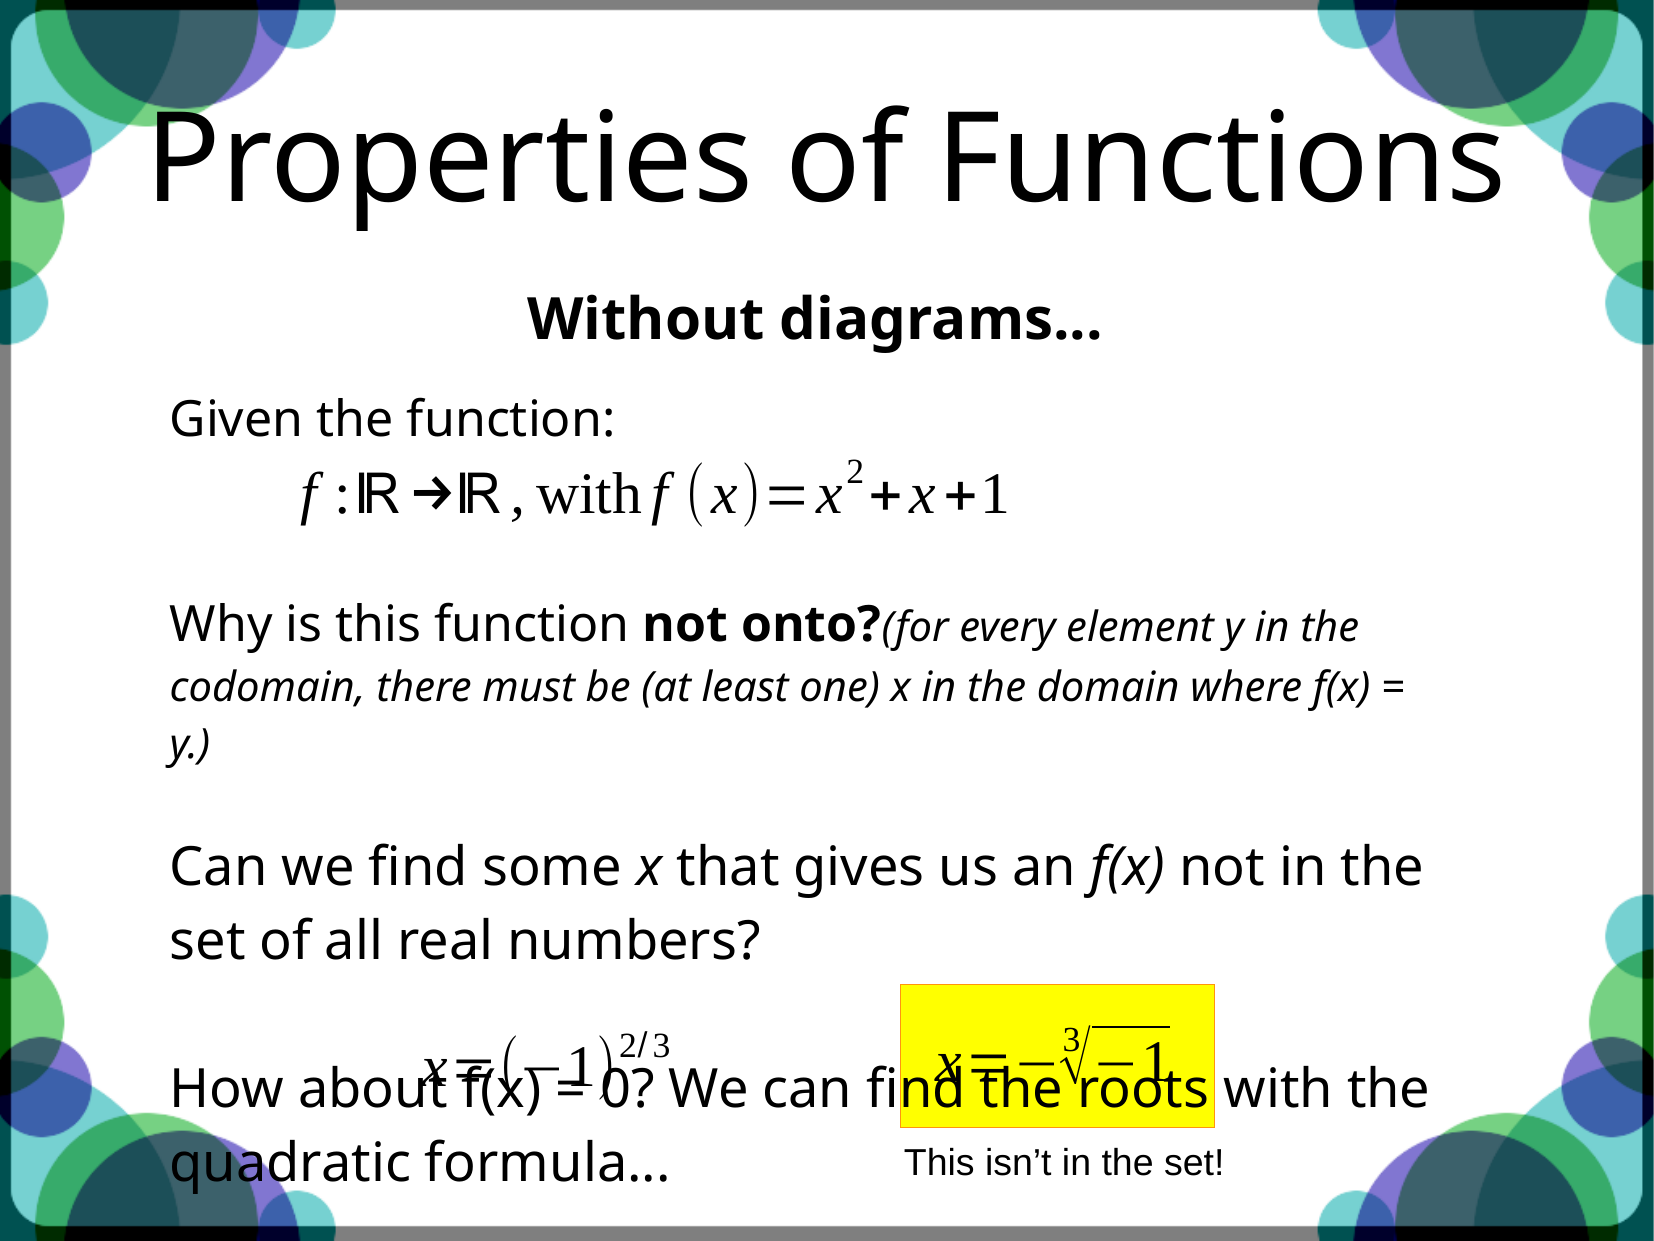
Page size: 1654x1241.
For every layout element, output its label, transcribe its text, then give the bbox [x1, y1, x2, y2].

text_box [940, 1095, 956, 1104]
text_box [1106, 1095, 1123, 1104]
title Properties of Functions [82, 49, 1571, 257]
text_box This isn’t in the set! [800, 1133, 1329, 1191]
chart [285, 450, 1025, 530]
text_box [900, 1071, 1215, 1128]
picture [0, 0, 1654, 1241]
chart [402, 1024, 685, 1102]
text_box Without diagrams... [173, 274, 1457, 360]
text_box Given the function: Why is this function not onto?(for every element y in the codomain, there must be (at least one) x in the domain where f(x) = y.) Can we find some x that gives us an f(x) not in the set of all real numbers? How about f(x) = 0? We can find the roots with the quadratic formula... [169, 383, 1452, 1071]
chart [916, 1018, 1185, 1095]
text_box [1139, 1095, 1156, 1104]
